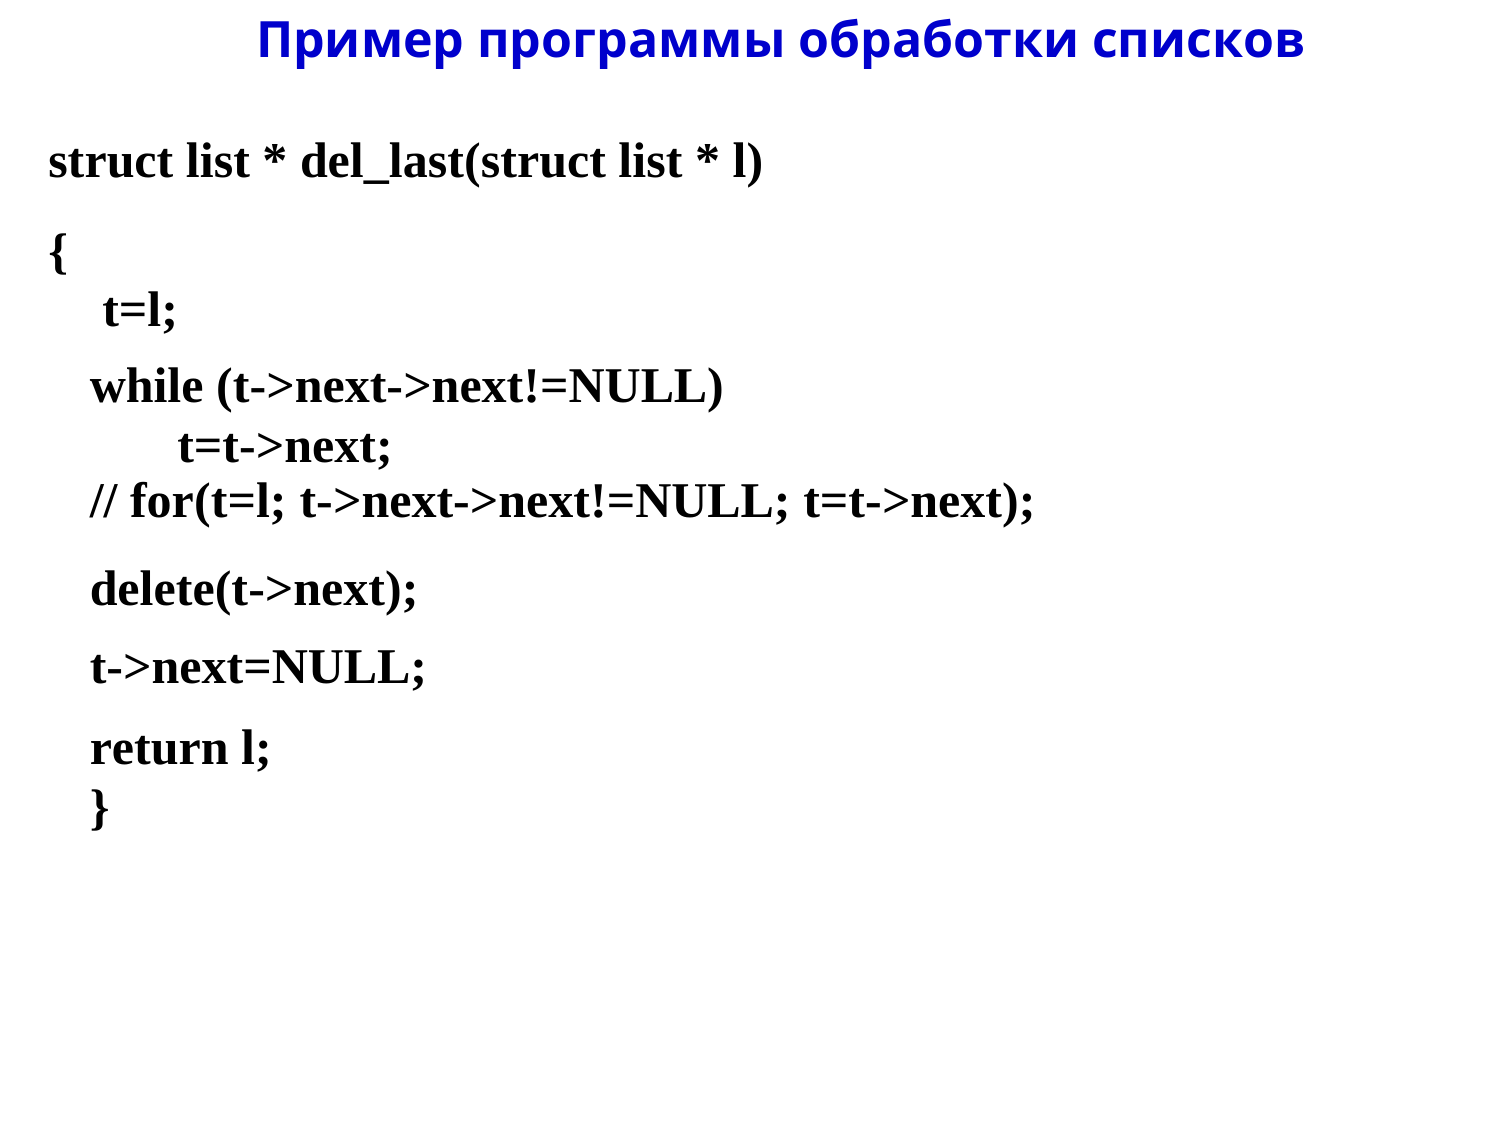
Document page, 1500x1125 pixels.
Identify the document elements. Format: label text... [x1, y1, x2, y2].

text_box t->next=NULL; [0, 625, 1500, 702]
text_box struct list * del_last(struct list * l) { [33, 119, 1408, 268]
text_box t=l; [0, 268, 1500, 345]
text_box delete(t->next); [0, 547, 1500, 624]
text_box Пример программы обработки списков [178, 0, 1384, 76]
text_box return l; } [0, 706, 1500, 843]
text_box while (t->next->next!=NULL) t=t->next; [0, 345, 1500, 459]
text_box // for(t=l; t->next->next!=NULL; t=t->next); [0, 459, 1500, 535]
